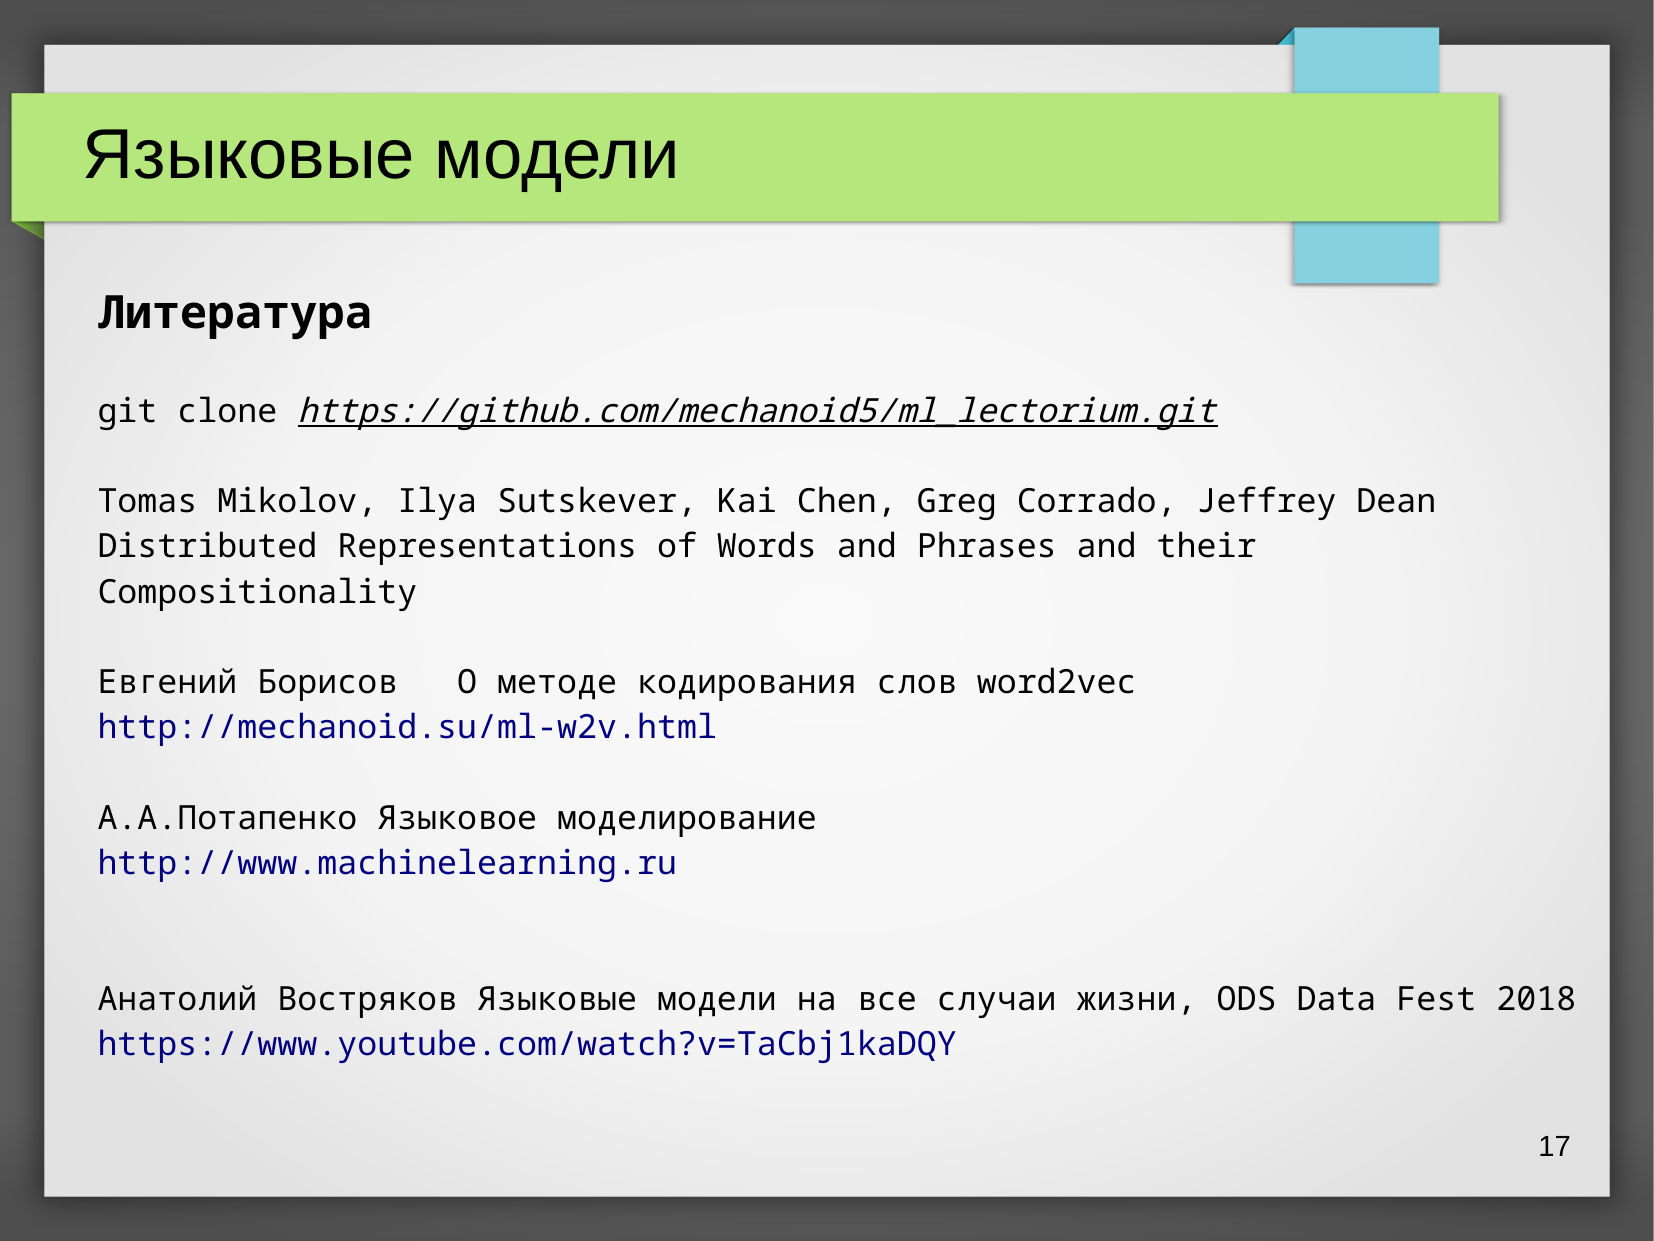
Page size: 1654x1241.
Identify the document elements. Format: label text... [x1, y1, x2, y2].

picture [0, 0, 1654, 1241]
title Языковые модели [82, 114, 1406, 194]
text_box Литература git clone https://github.com/mechanoid5/ml_lectorium.git Tomas Mikolov, Ilya Sutskever, Kai Chen, Greg Corrado, Jeffrey Dean Distributed Representations of Words and Phrases and their Compositionality Евгений Борисов О методе кодирования слов word2vec http://mechanoid.su/ml-w2v.html А.А.Потапенко Языковое моделирование http://www.machinelearning.ru Анатолий Востряков Языковые модели на все случаи жизни, ODS Data Fest 2018 https://www.youtube.com/watch?v=TaCbj1kaDQY [82, 271, 1607, 1072]
